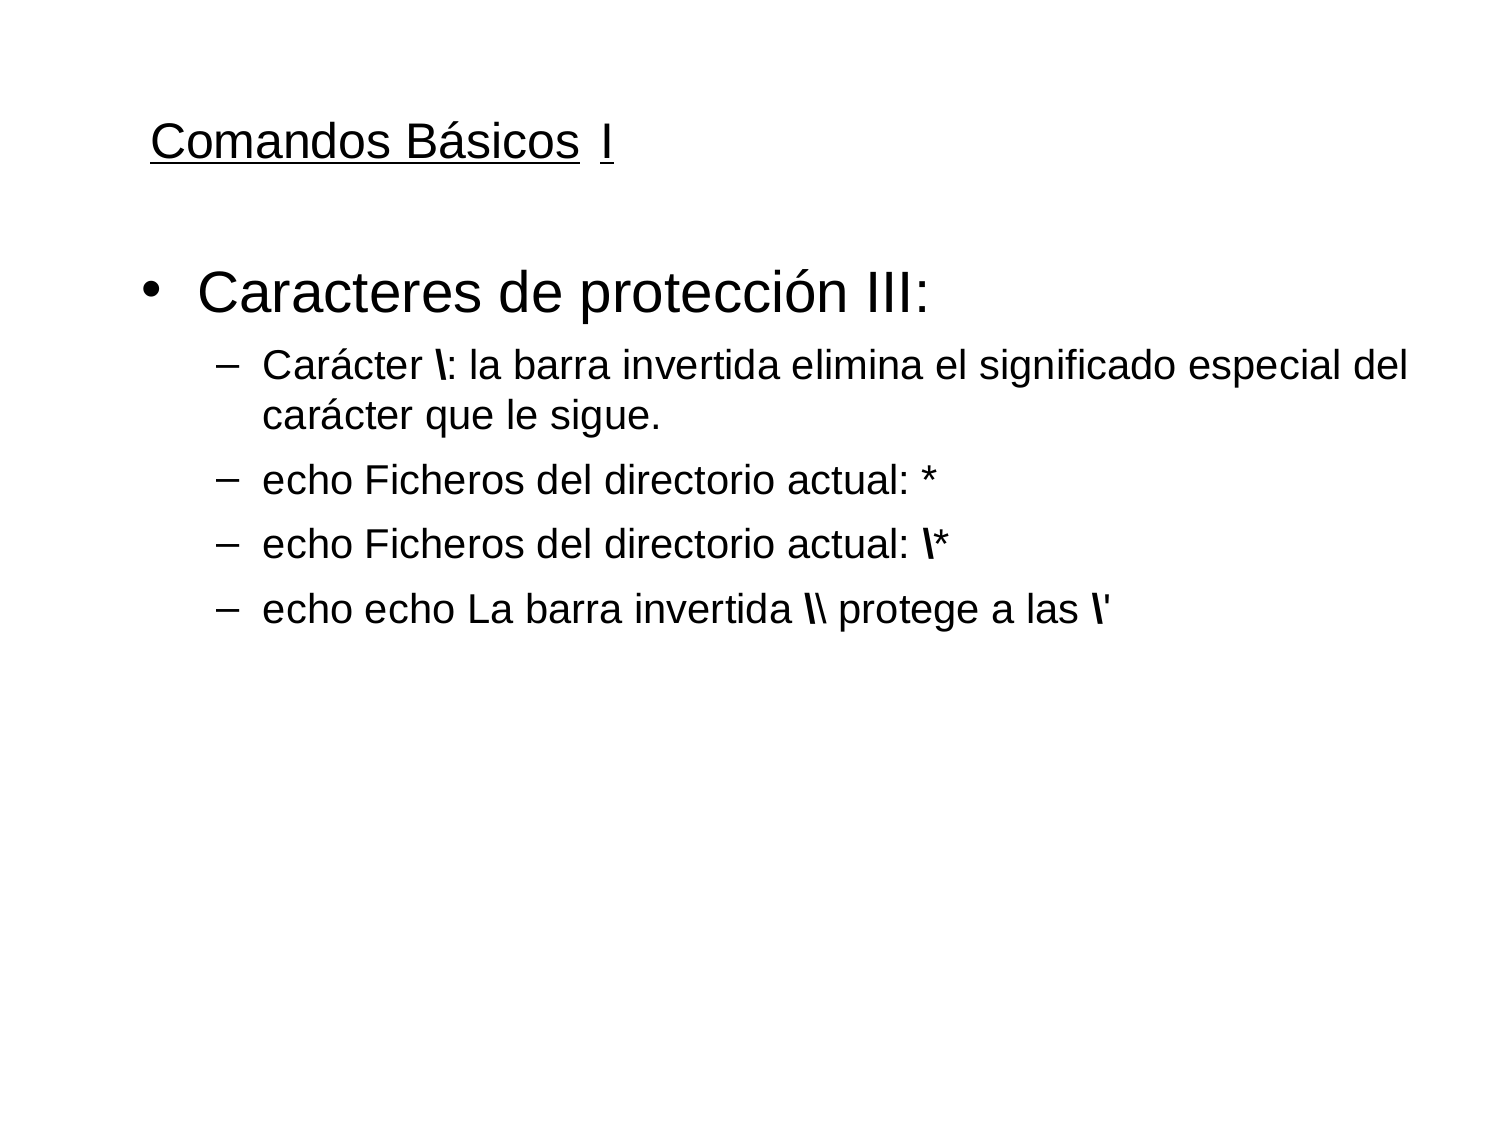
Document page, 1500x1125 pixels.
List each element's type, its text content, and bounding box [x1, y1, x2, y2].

title Comandos Básicos I [75, 45, 1426, 233]
list Caracteres de protección III: Carácter \: la barra invertida elimina el significado especial del carácter que le sigue. echo Ficheros del directorio actual: * echo Ficheros del directorio actual: \* echo echo La barra invertida \\ protege a las \' [126, 259, 1477, 1003]
